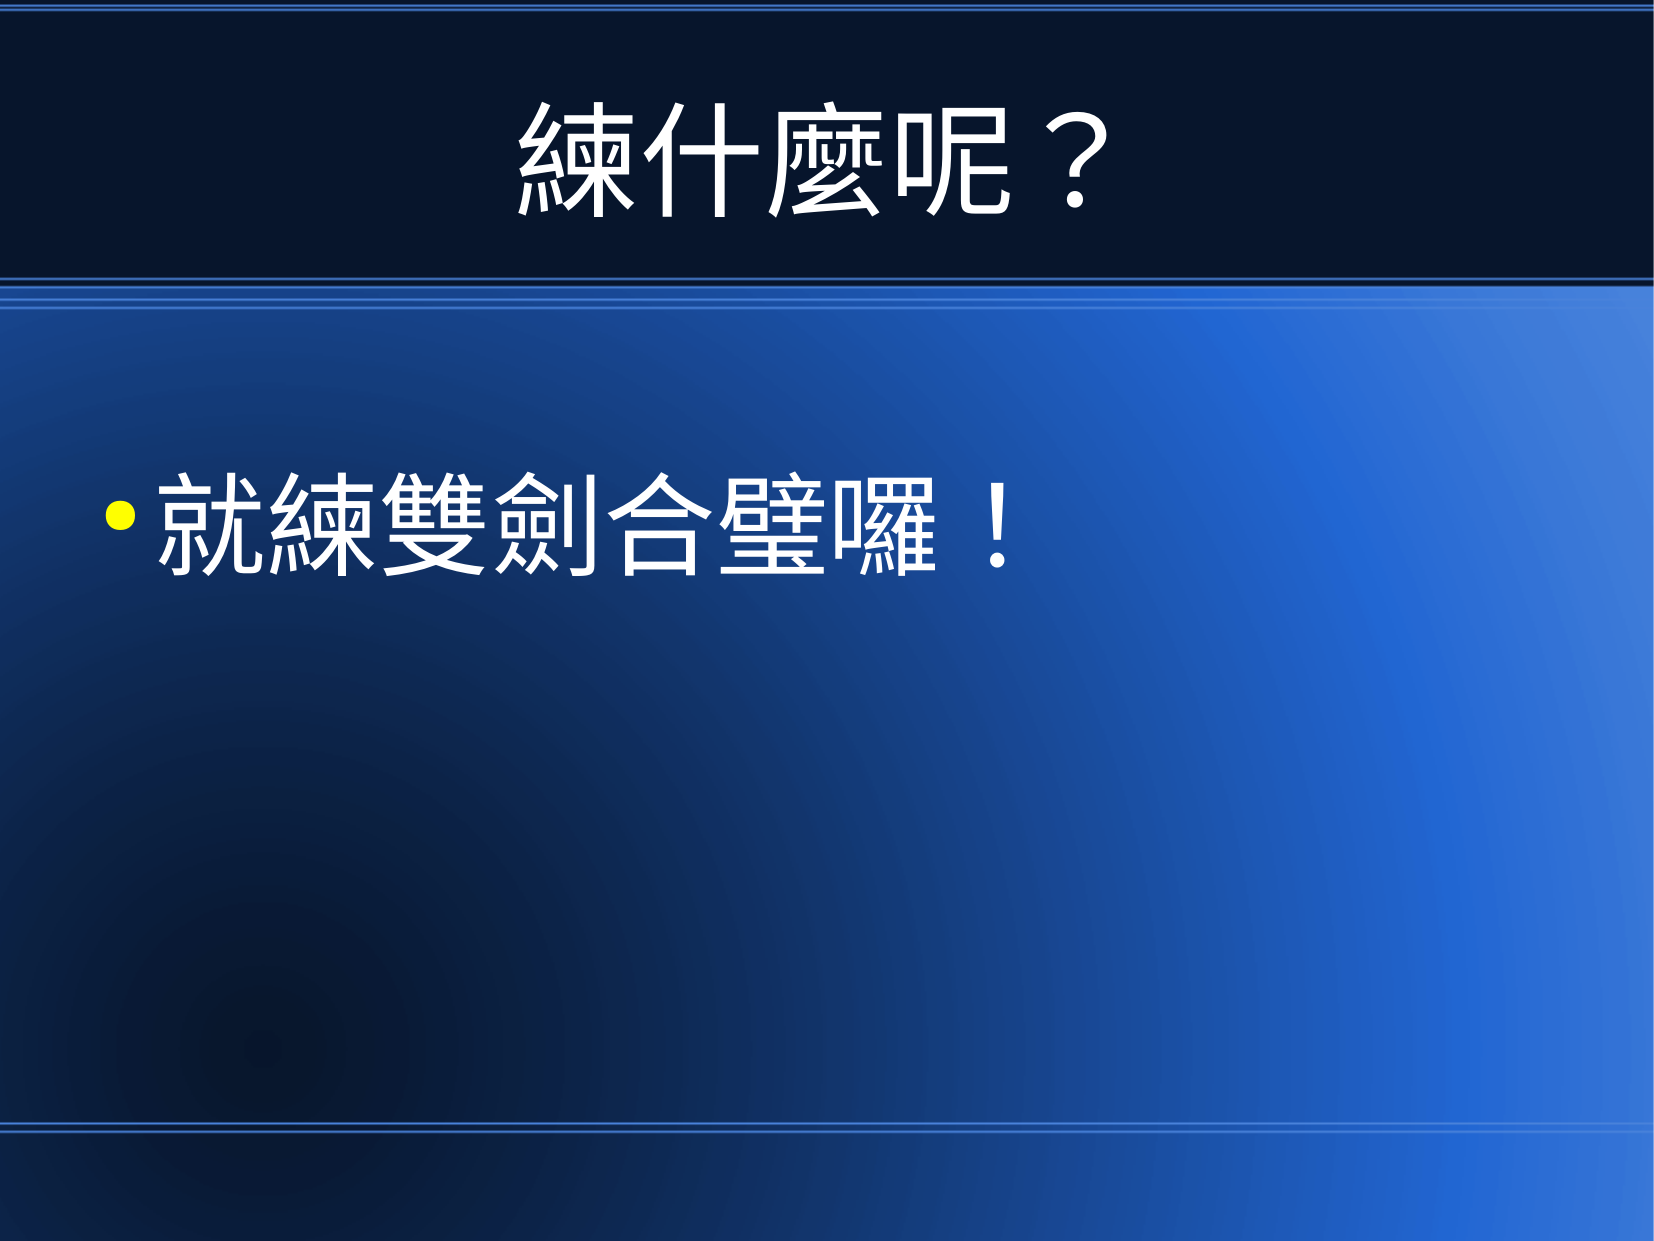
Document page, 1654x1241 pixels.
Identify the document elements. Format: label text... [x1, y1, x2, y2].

list 就練雙劍合璧囉！ [82, 355, 1571, 1241]
picture [0, 0, 1654, 1241]
title 練什麼呢？ [82, 49, 1571, 257]
